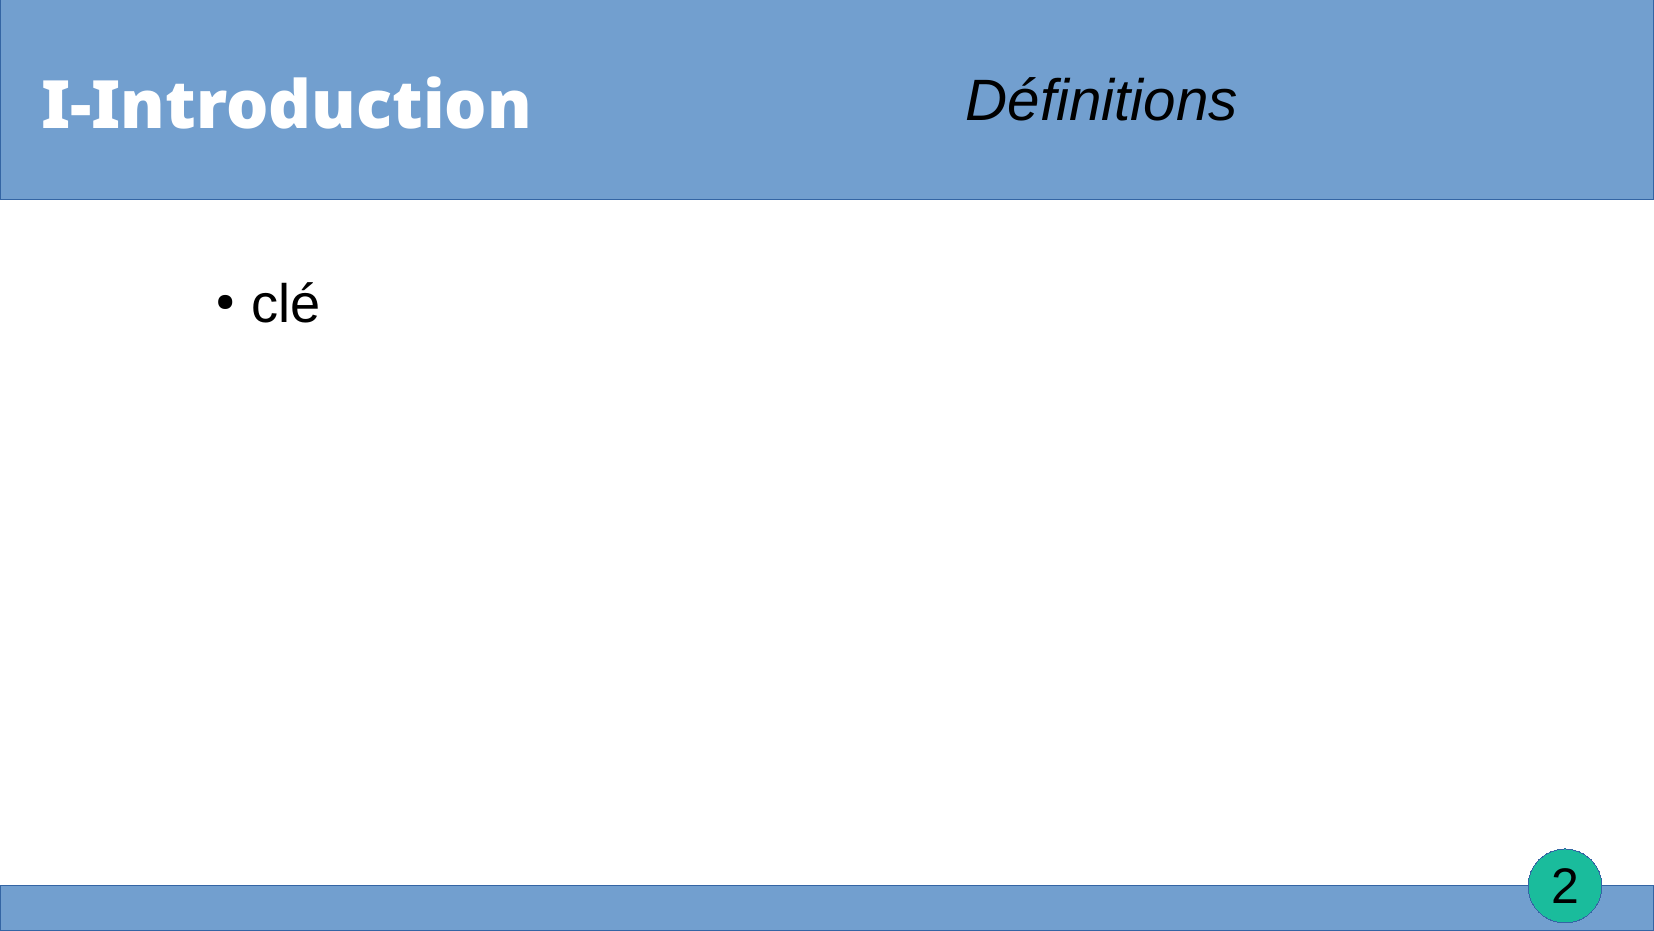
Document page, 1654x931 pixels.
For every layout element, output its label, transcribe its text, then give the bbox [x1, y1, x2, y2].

text_box clé [200, 265, 650, 342]
text_box Définitions [950, 60, 1654, 160]
title I-Introduction [41, 50, 709, 154]
